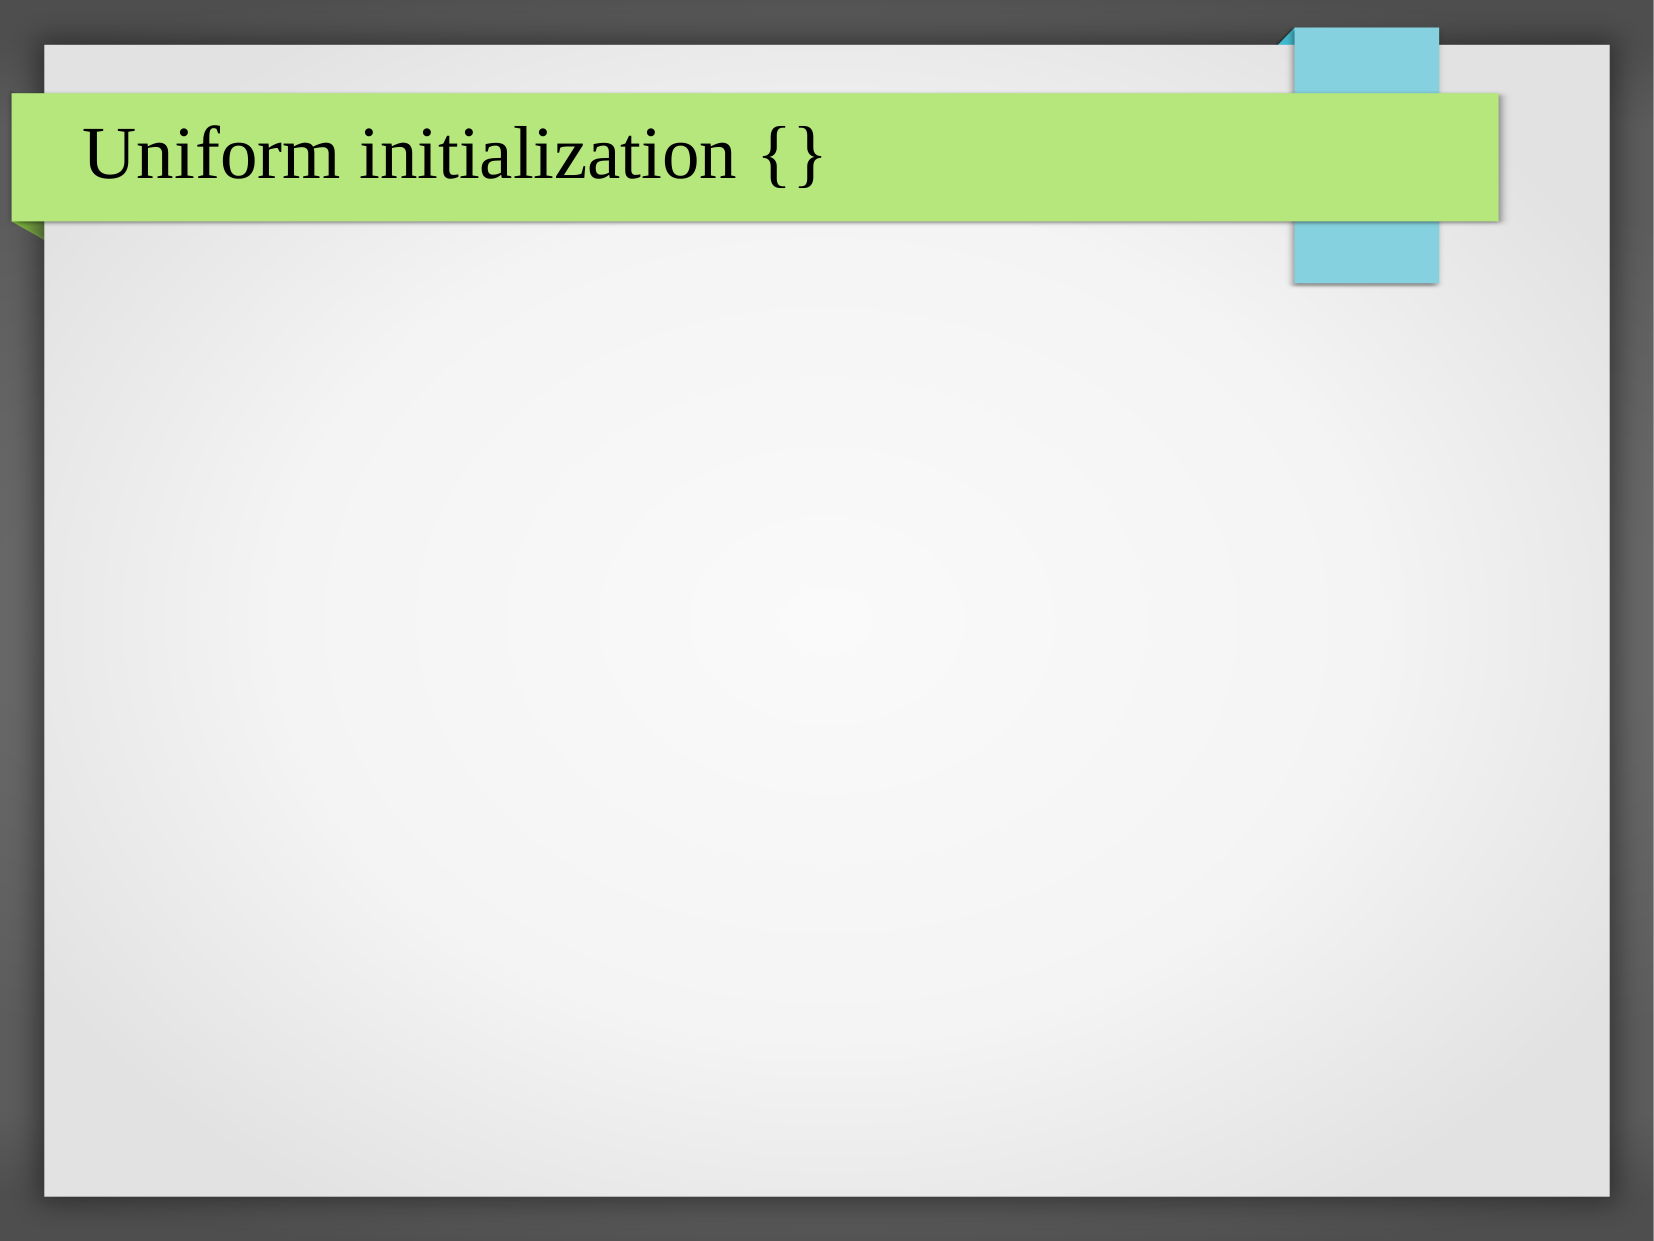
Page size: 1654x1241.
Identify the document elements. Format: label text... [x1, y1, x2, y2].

picture [0, 0, 1654, 1241]
title Uniform initialization {} [82, 94, 1264, 213]
